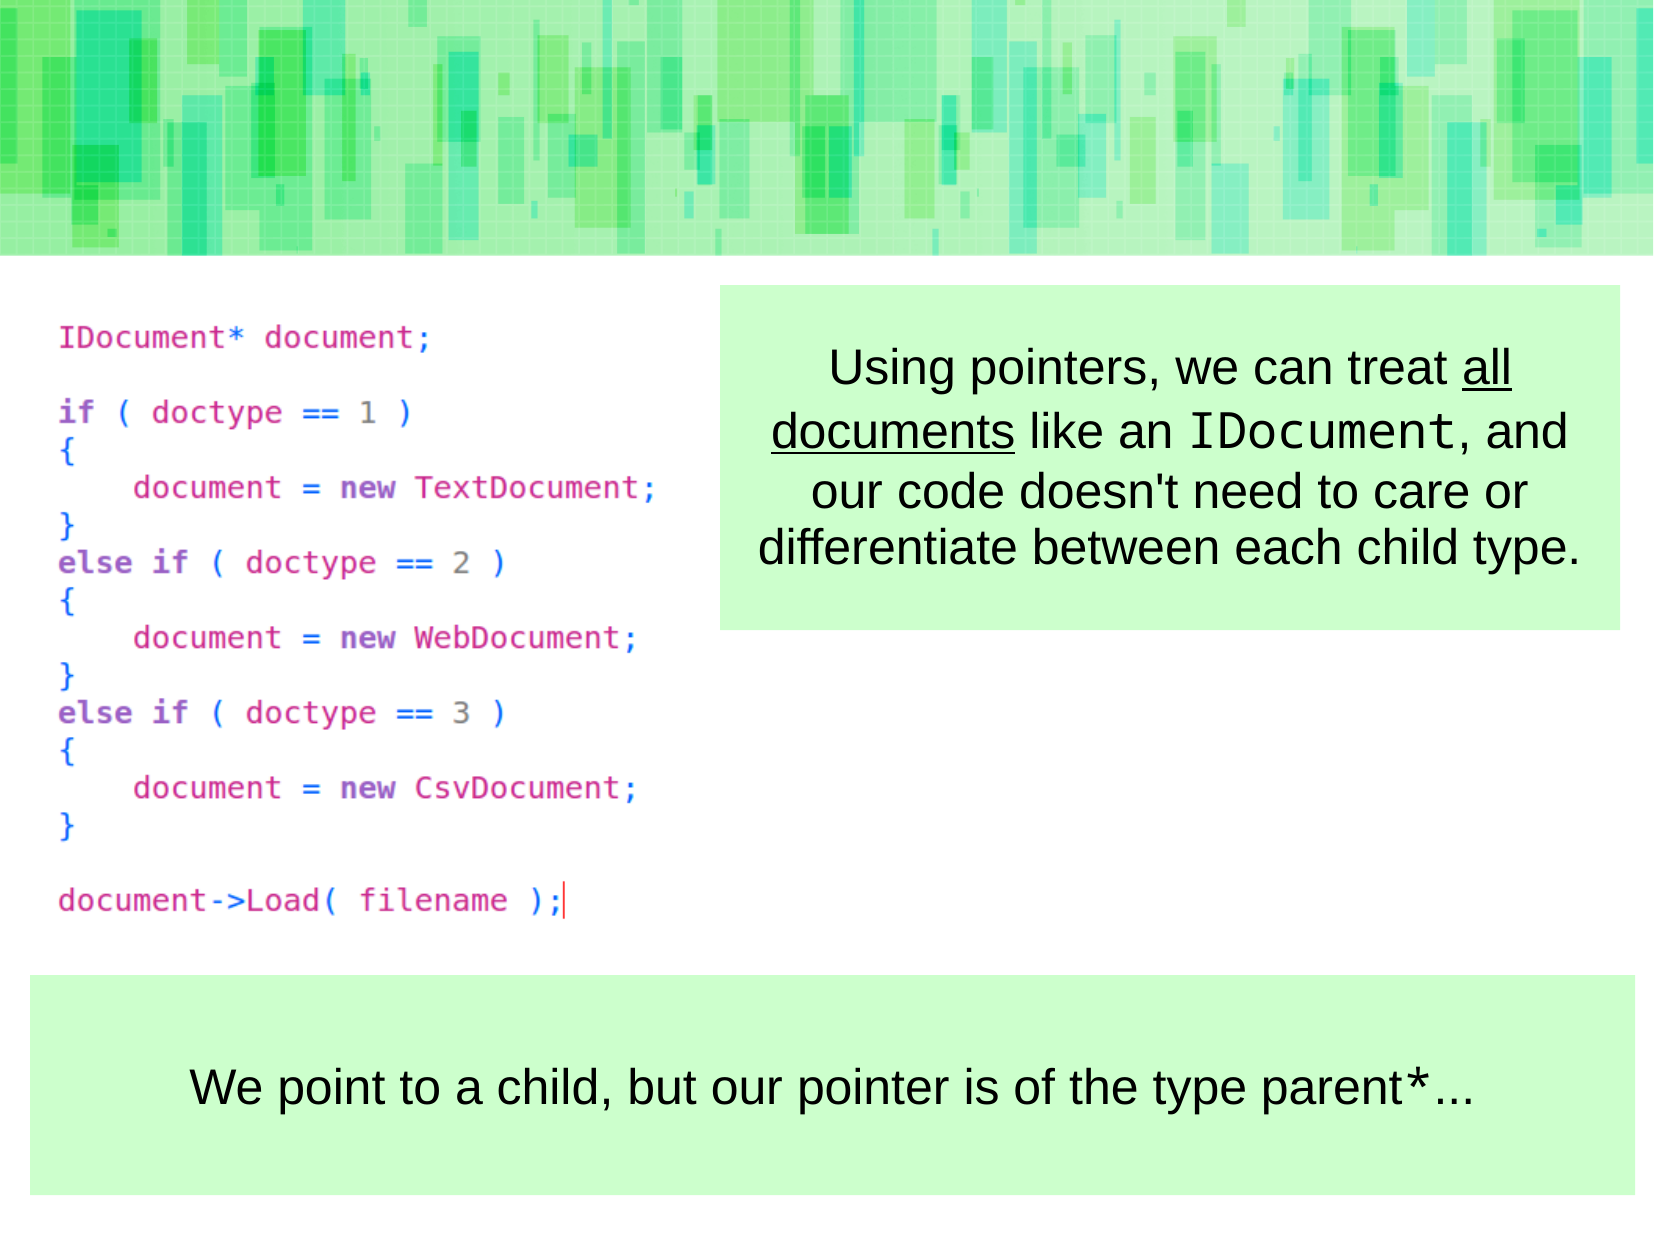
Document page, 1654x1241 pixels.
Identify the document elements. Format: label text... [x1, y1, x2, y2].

text_box We point to a child, but our pointer is of the type parent*... [30, 975, 1636, 1196]
picture [0, 0, 1654, 1241]
text_box Using pointers, we can treat all documents like an IDocument, and our code doesn't need to care or differentiate between each child type. [720, 285, 1621, 631]
